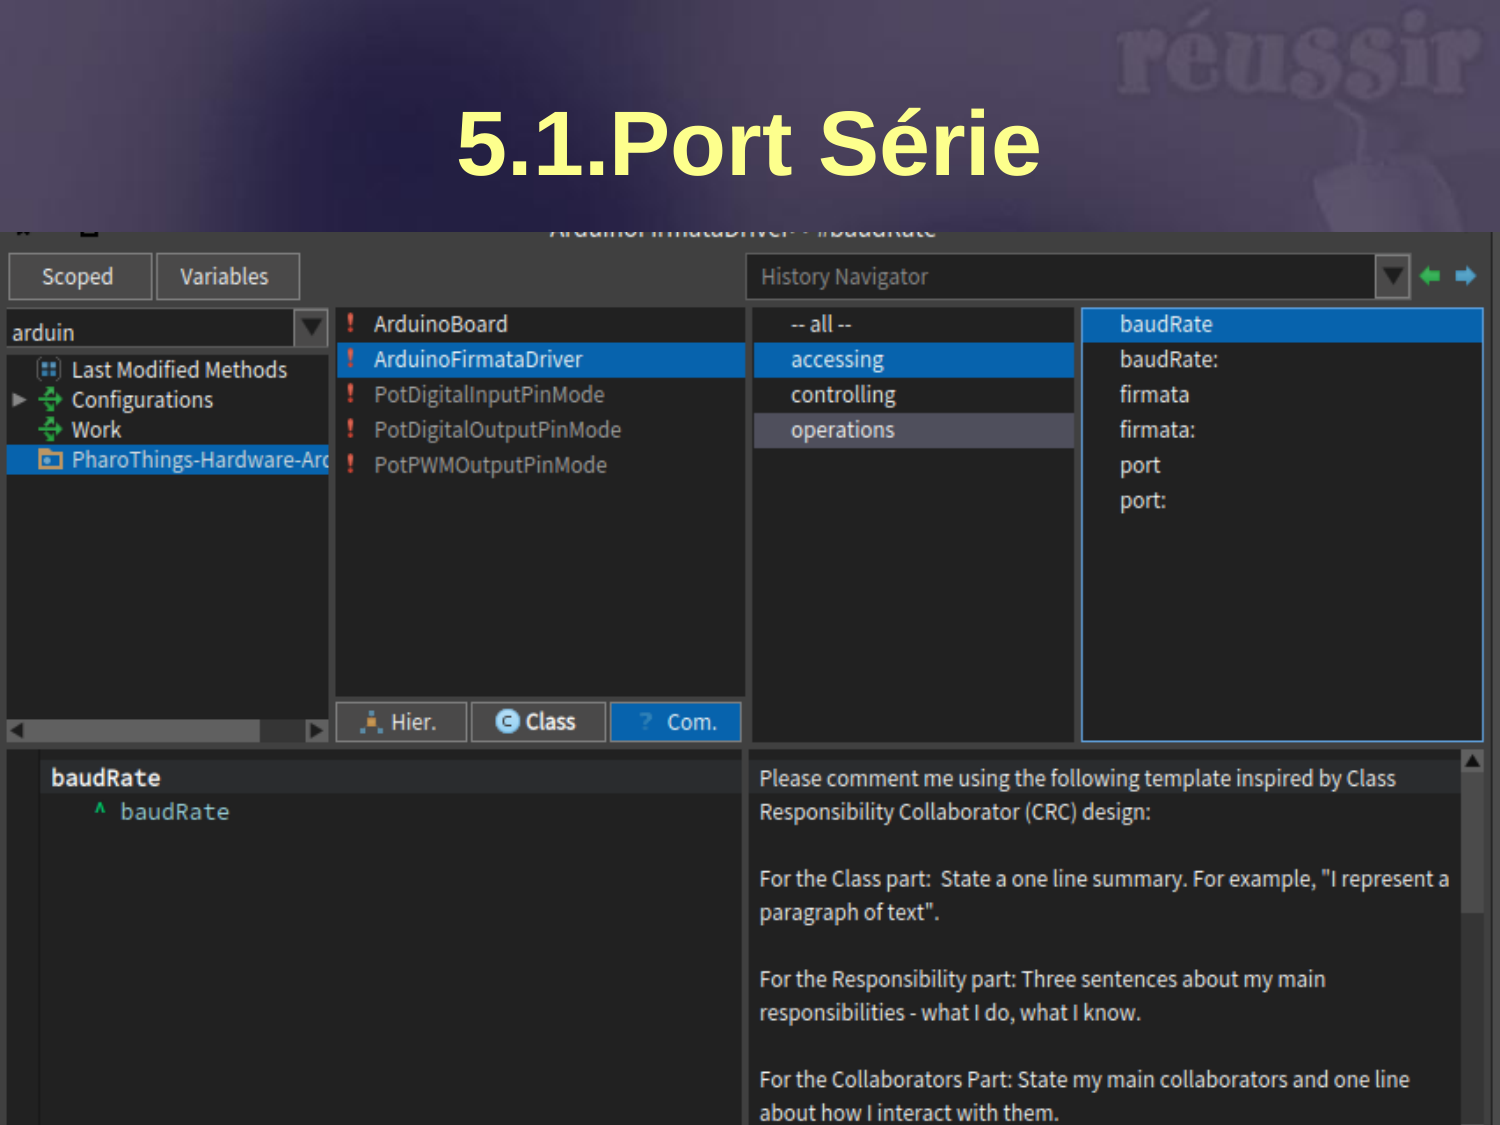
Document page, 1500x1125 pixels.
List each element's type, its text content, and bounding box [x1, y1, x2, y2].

picture [0, 0, 1500, 1125]
title 5.1.Port Série [75, 45, 1425, 232]
